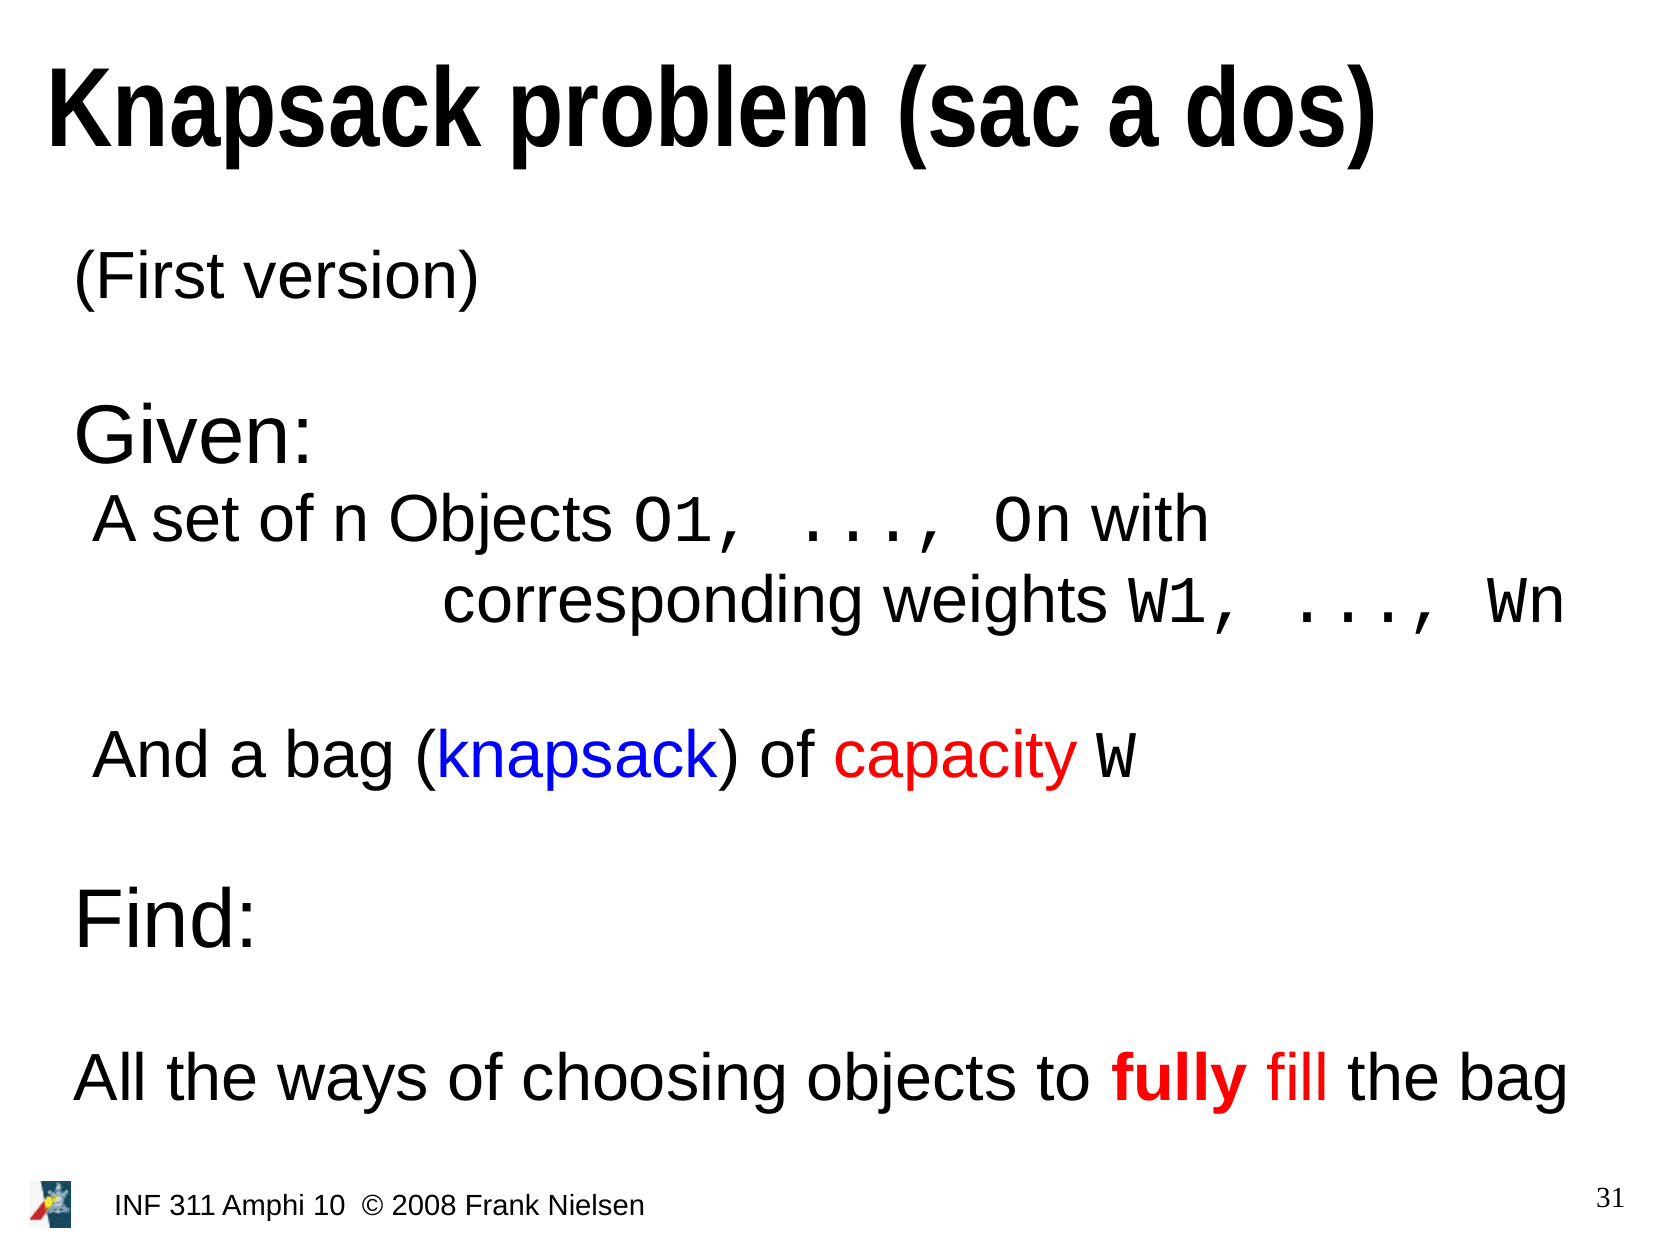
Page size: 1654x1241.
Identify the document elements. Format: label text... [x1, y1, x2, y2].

picture [29, 1181, 71, 1228]
text_box (First version) Given: A set of n Objects O1, ..., On with corresponding weights W1, ..., Wn And a bag (knapsack) of capacity W Find: All the ways of choosing objects to fully fill the bag [59, 231, 1585, 1123]
text_box Knapsack problem (sac a dos) [31, 33, 1394, 178]
